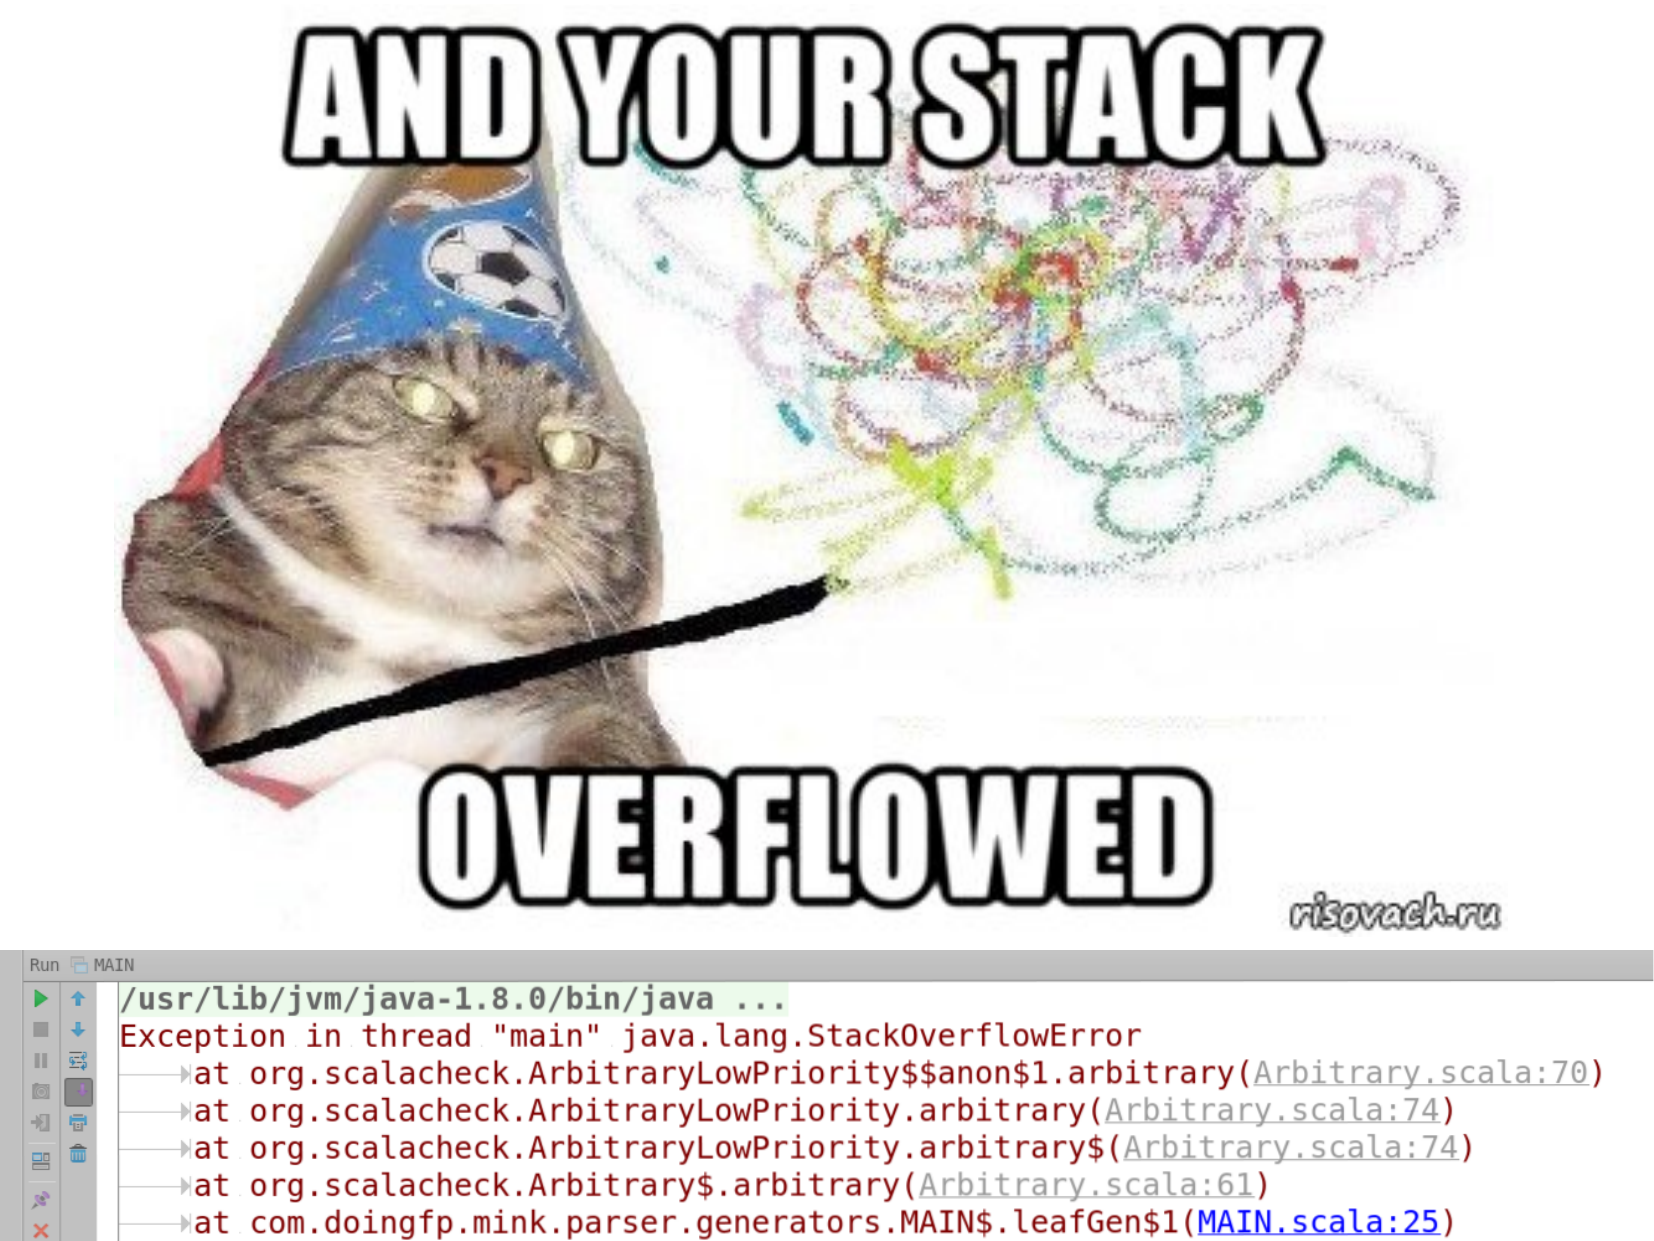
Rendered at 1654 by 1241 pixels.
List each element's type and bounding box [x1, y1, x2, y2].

picture [0, 950, 1654, 1241]
picture [114, 4, 1508, 937]
